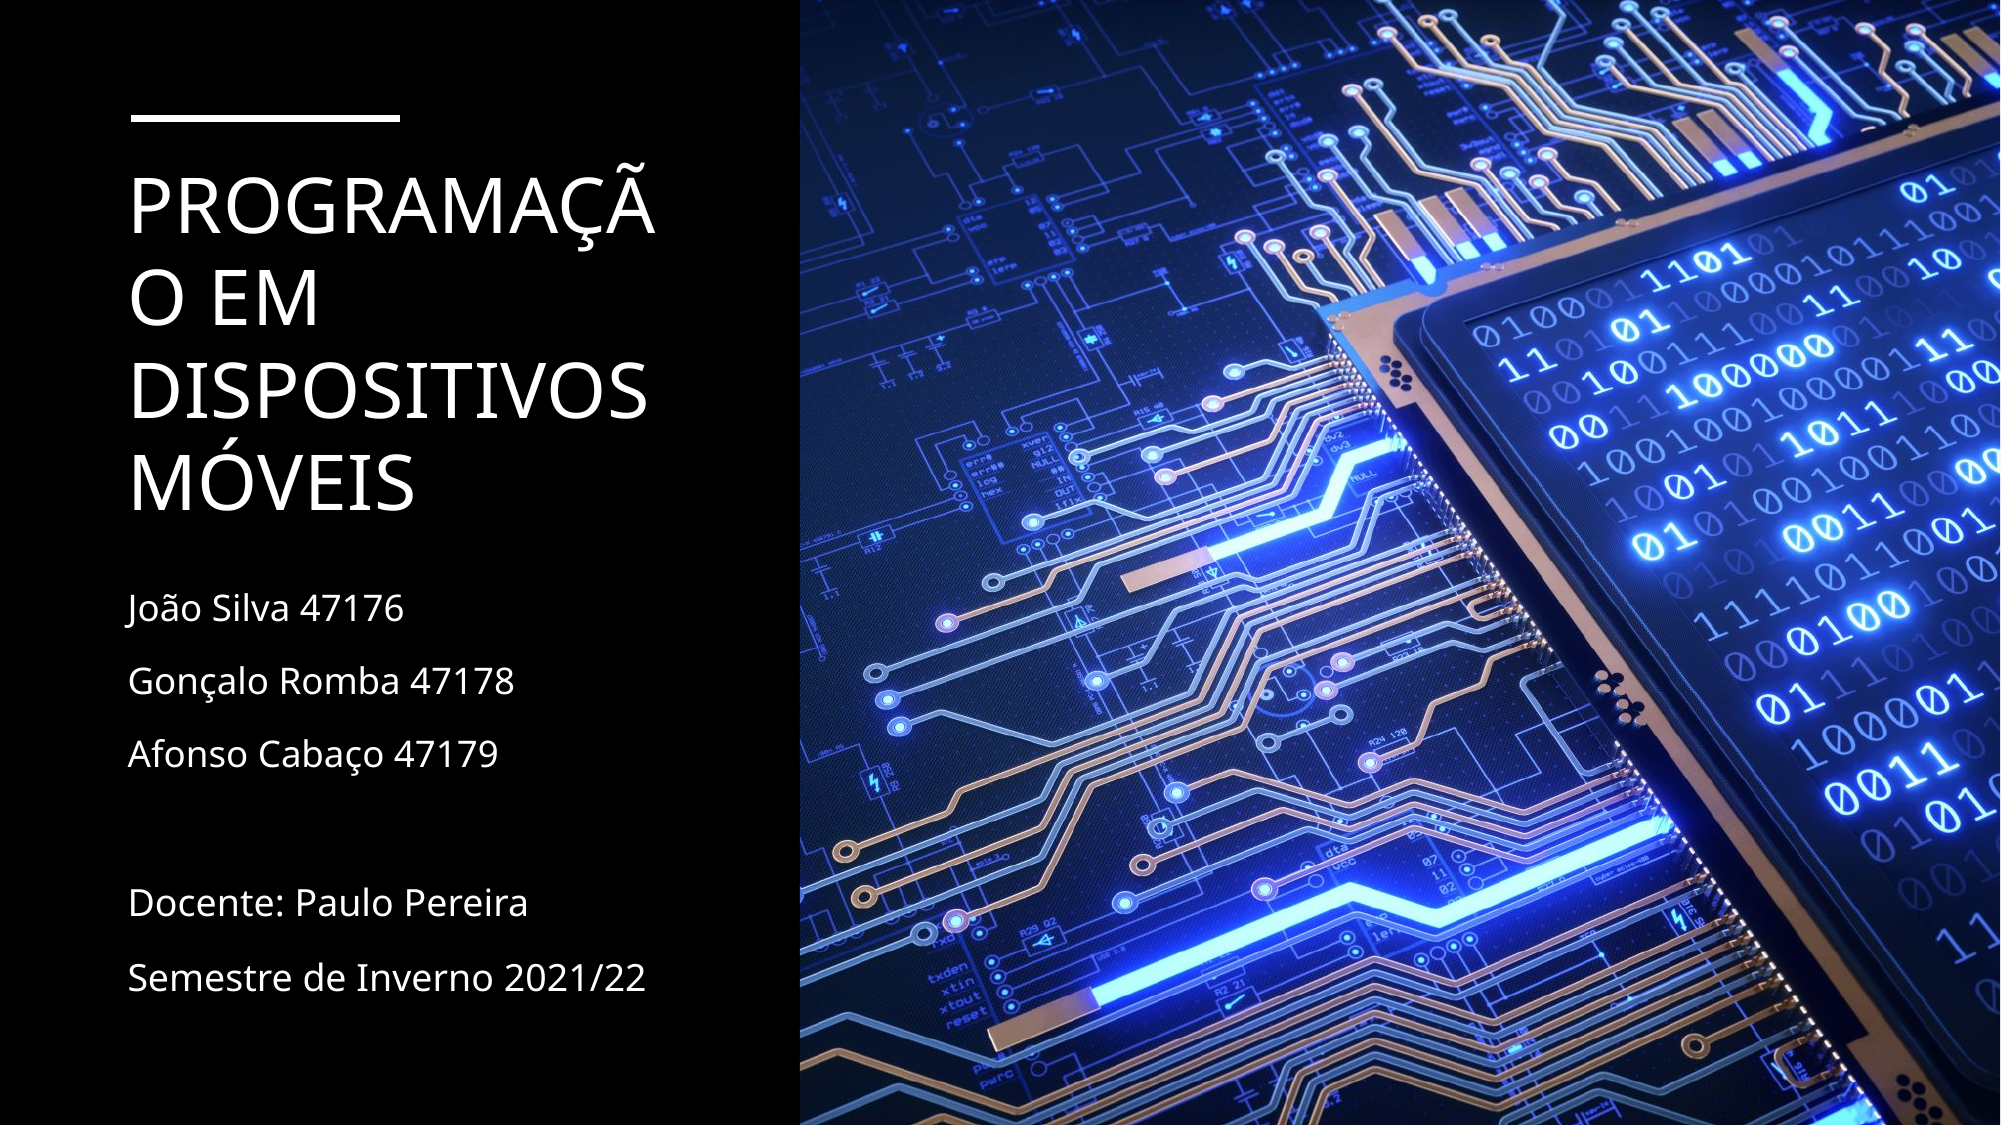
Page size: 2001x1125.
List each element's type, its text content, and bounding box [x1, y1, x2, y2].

title Programação em Dispositivos Móveis [112, 149, 707, 747]
text_box [0, 0, 799, 1125]
text_box Docente: Paulo Pereira Semestre de Inverno 2021/22 [112, 790, 668, 1007]
picture [799, 0, 2000, 1125]
subtitle João Silva 47176 Gonçalo Romba 47178 Afonso Cabaço 47179 [112, 567, 668, 783]
